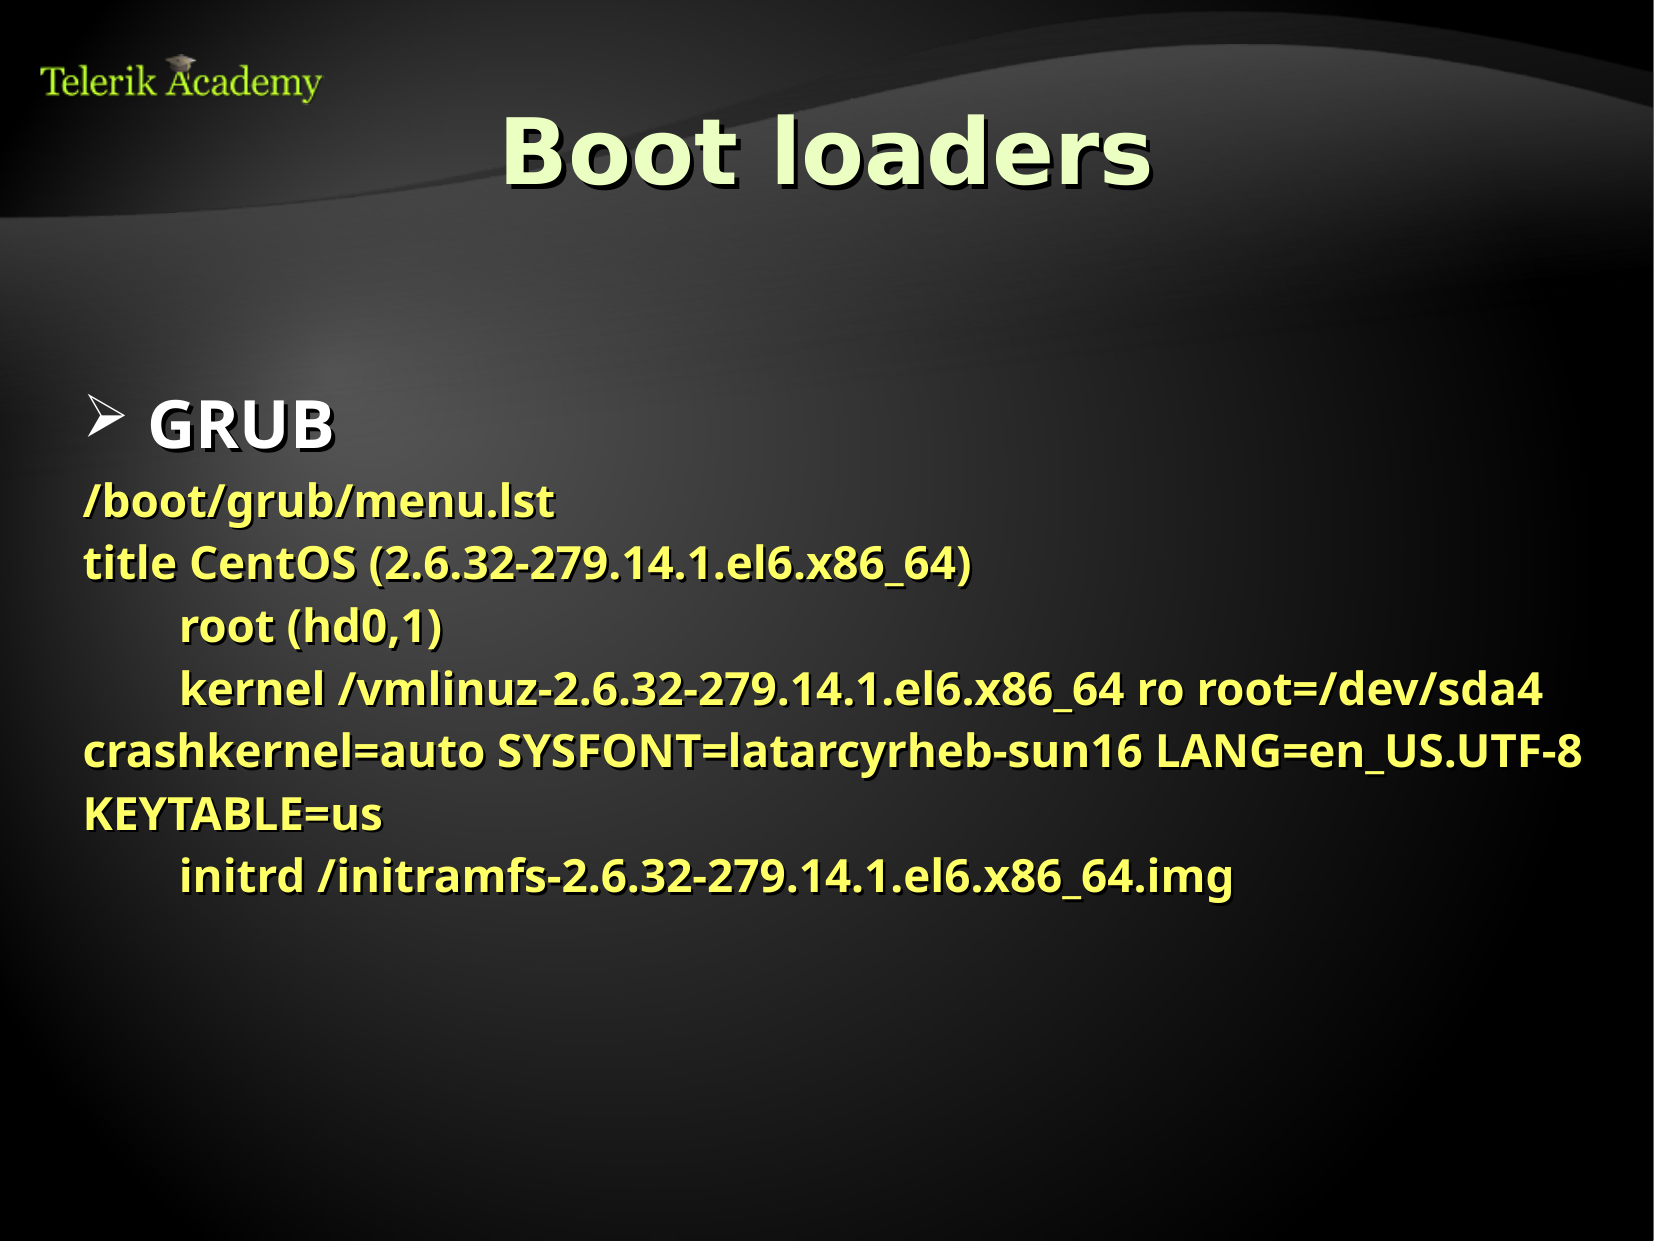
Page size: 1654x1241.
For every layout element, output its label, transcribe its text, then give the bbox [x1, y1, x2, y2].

picture [0, 0, 1654, 1241]
subtitle GRUB /boot/grub/menu.lst title CentOS (2.6.32-279.14.1.el6.x86_64) root (hd0,1) kernel /vmlinuz-2.6.32-279.14.1.el6.x86_64 ro root=/dev/sda4 crashkernel=auto SYSFONT=latarcyrheb-sun16 LANG=en_US.UTF-8 KEYTABLE=us initrd /initramfs-2.6.32-279.14.1.el6.x86_64.img [82, 313, 1636, 1033]
title Boot loaders [82, 49, 1571, 257]
